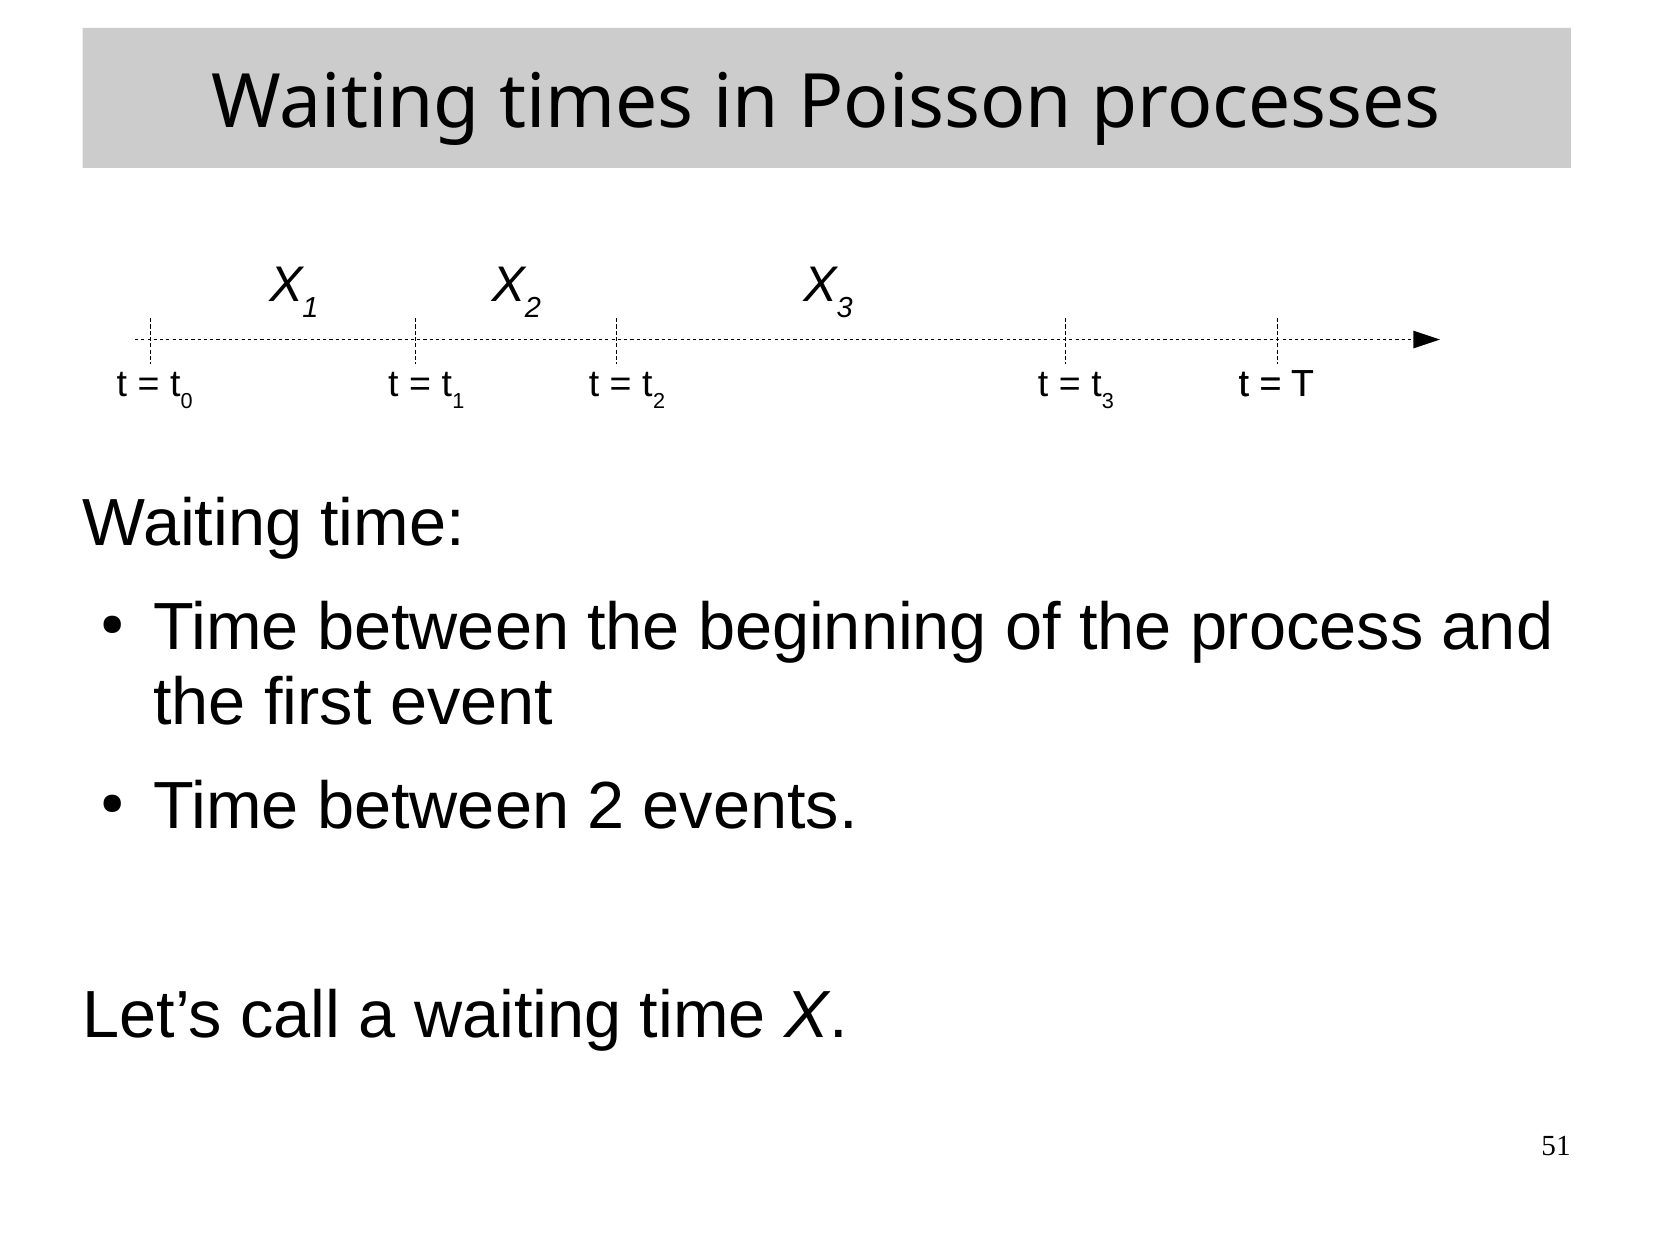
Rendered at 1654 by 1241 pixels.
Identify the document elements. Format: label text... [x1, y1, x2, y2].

text_box t = T [1223, 354, 1333, 412]
list Waiting time: Time between the beginning of the process and the first event Time between 2 events. Let’s call a waiting time X. [82, 485, 1571, 1205]
text_box t = t3 [1023, 354, 1132, 421]
text_box t = t2 [574, 354, 683, 421]
text_box X2 [476, 248, 579, 388]
title Waiting times in Poisson processes [82, 27, 1571, 168]
text_box X1 [254, 248, 361, 388]
text_box t = t1 [373, 354, 482, 421]
text_box X3 [788, 248, 886, 388]
text_box t = t0 [101, 354, 211, 421]
